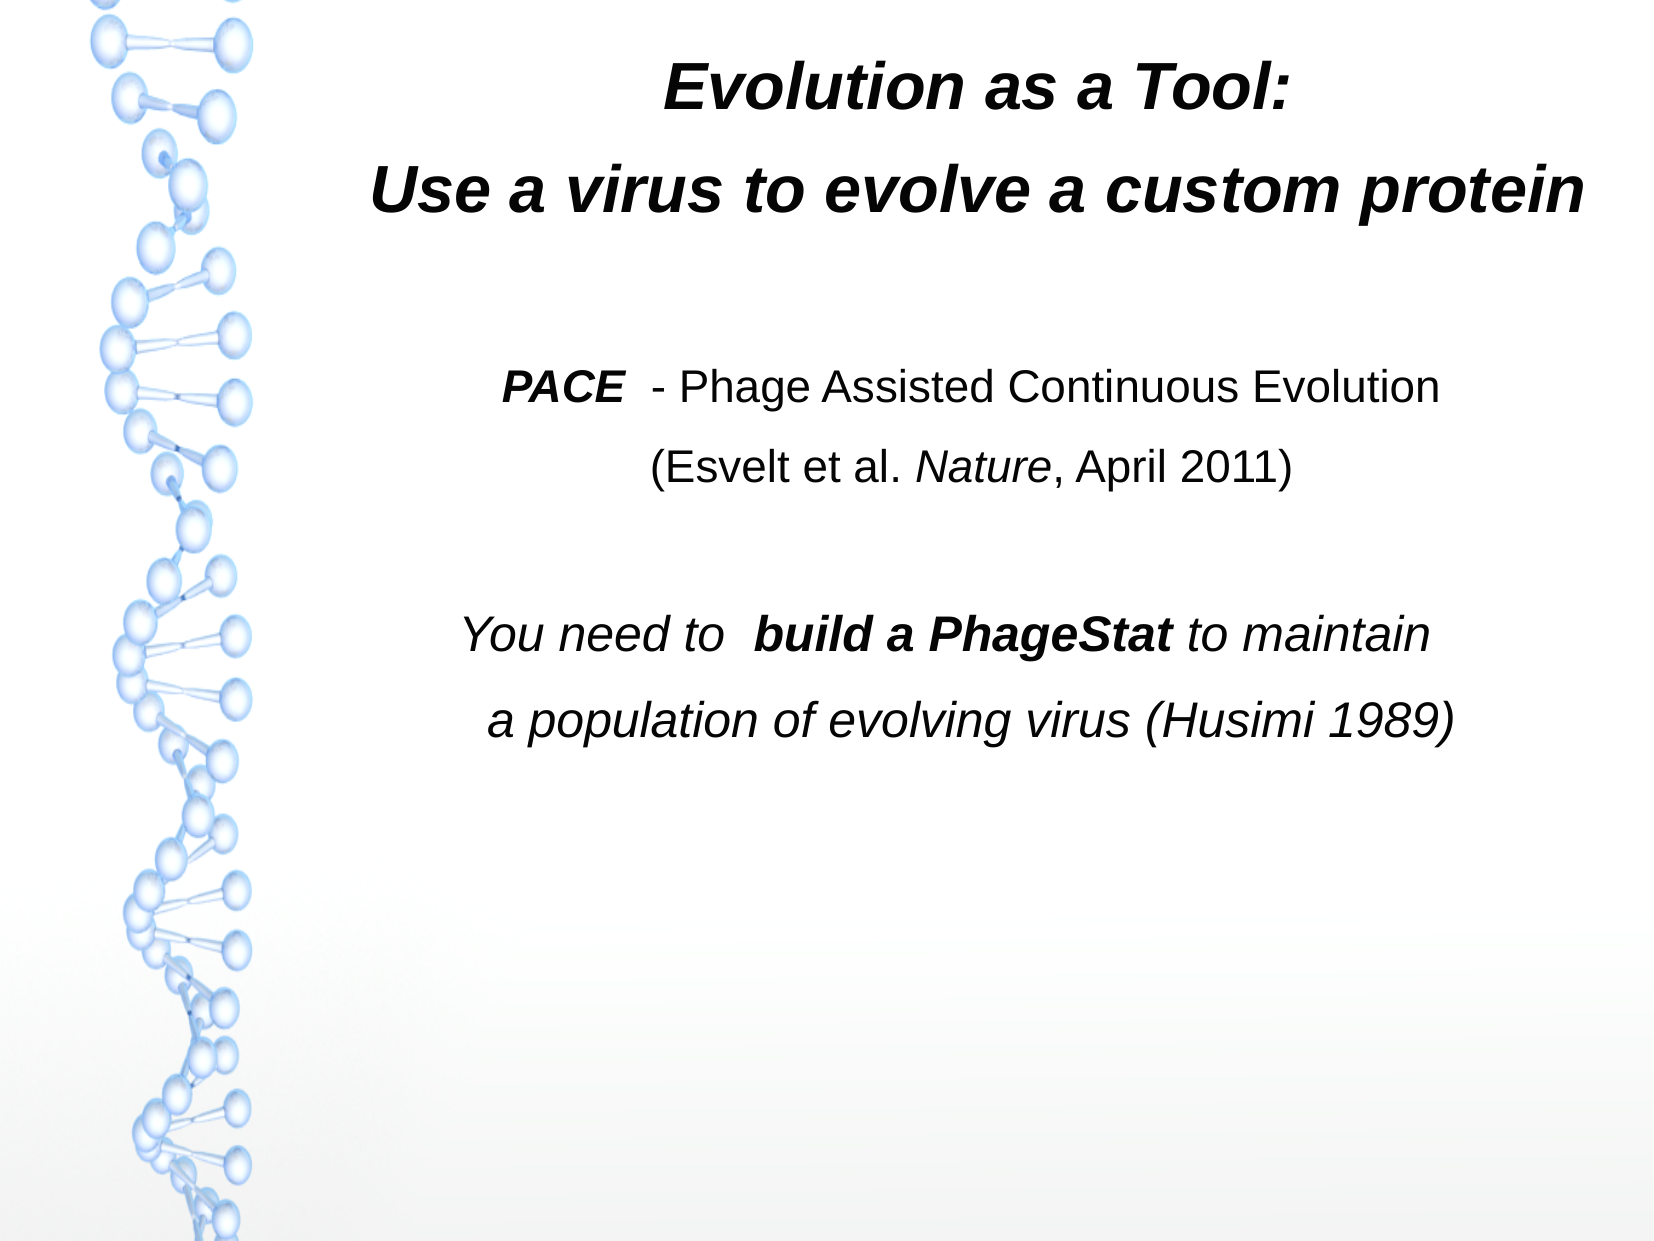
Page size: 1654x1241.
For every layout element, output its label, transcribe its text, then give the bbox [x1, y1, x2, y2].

picture [0, 0, 1654, 1241]
list Evolution as a Tool: Use a virus to evolve a custom protein PACE - Phage Assisted Continuous Evolution (Esvelt et al. Nature, April 2011) You need to build a PhageStat to maintain a population of evolving virus (Husimi 1989) [285, 45, 1606, 1186]
